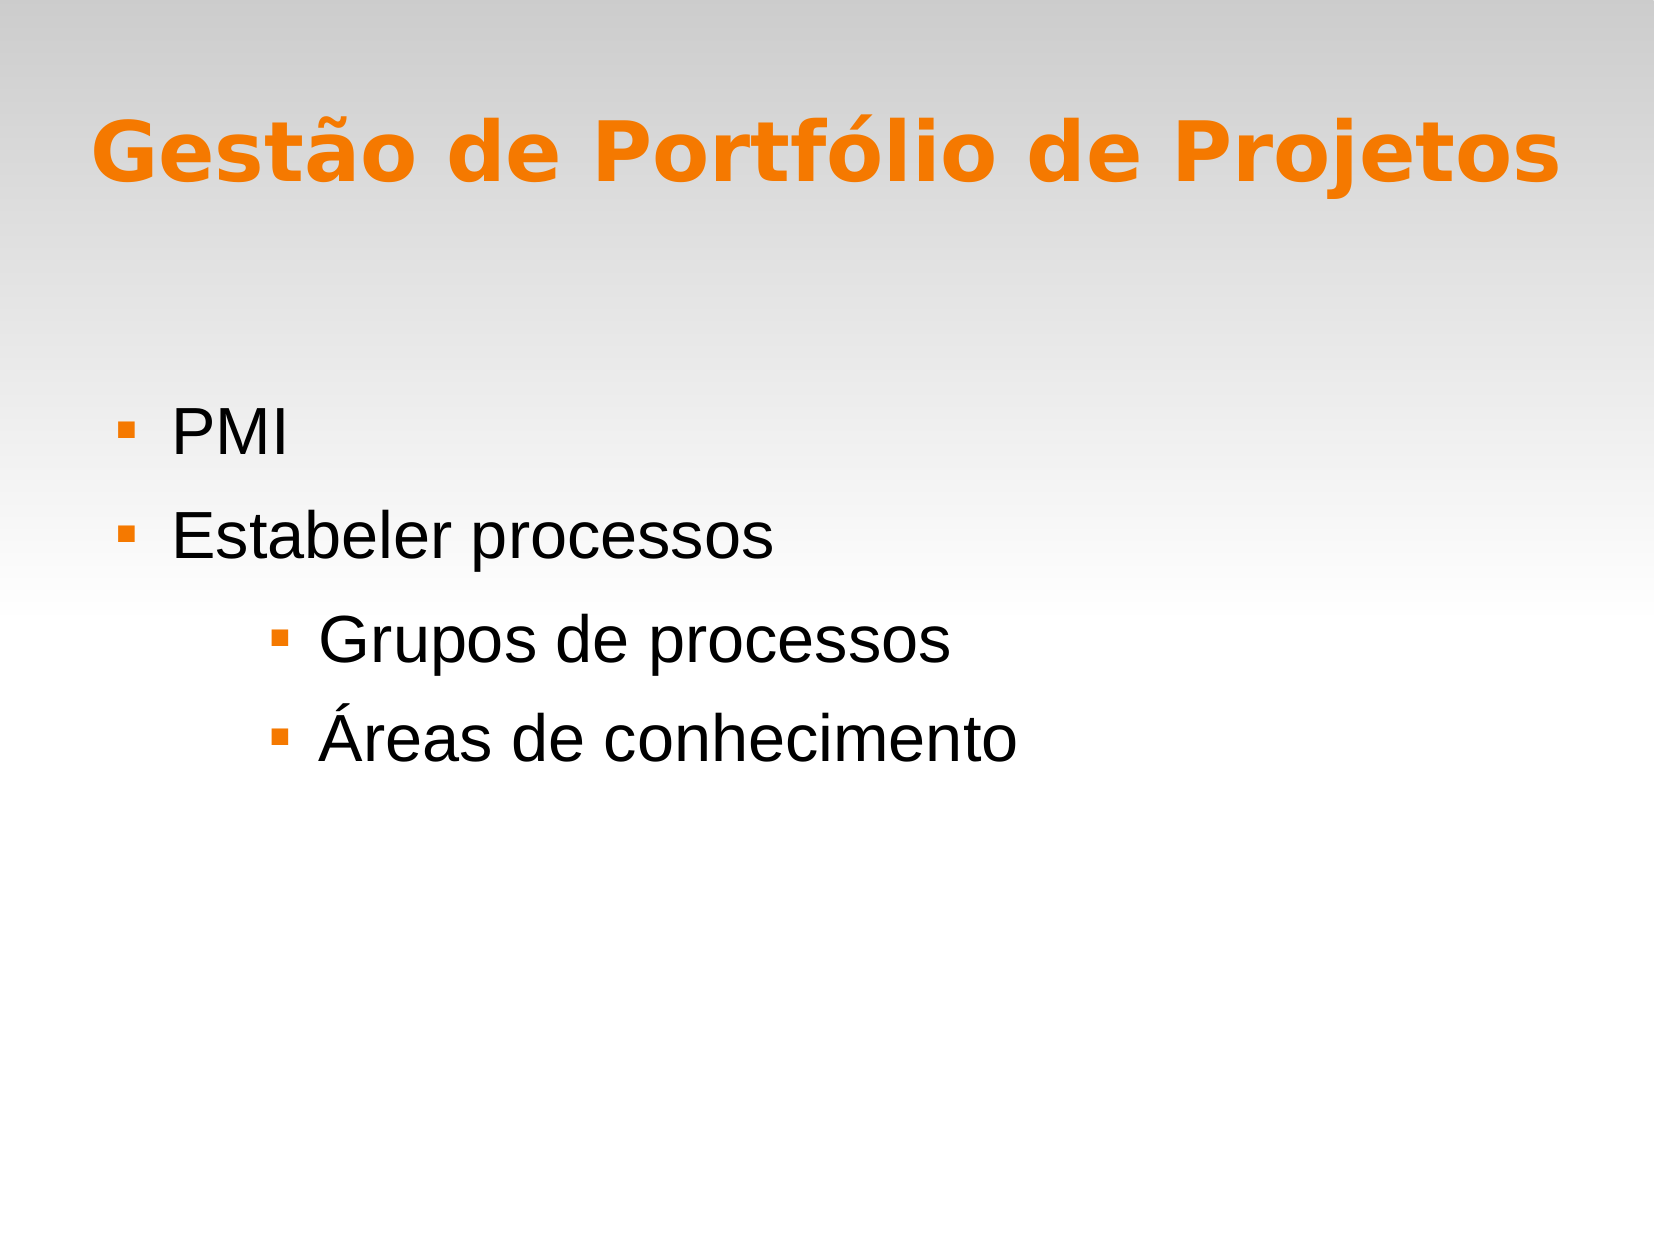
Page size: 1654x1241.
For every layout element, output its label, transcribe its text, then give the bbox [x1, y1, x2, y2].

list PMI Estabeler processos Grupos de processos Áreas de conhecimento [82, 290, 1571, 1094]
title Gestão de Portfólio de Projetos [82, 56, 1571, 250]
